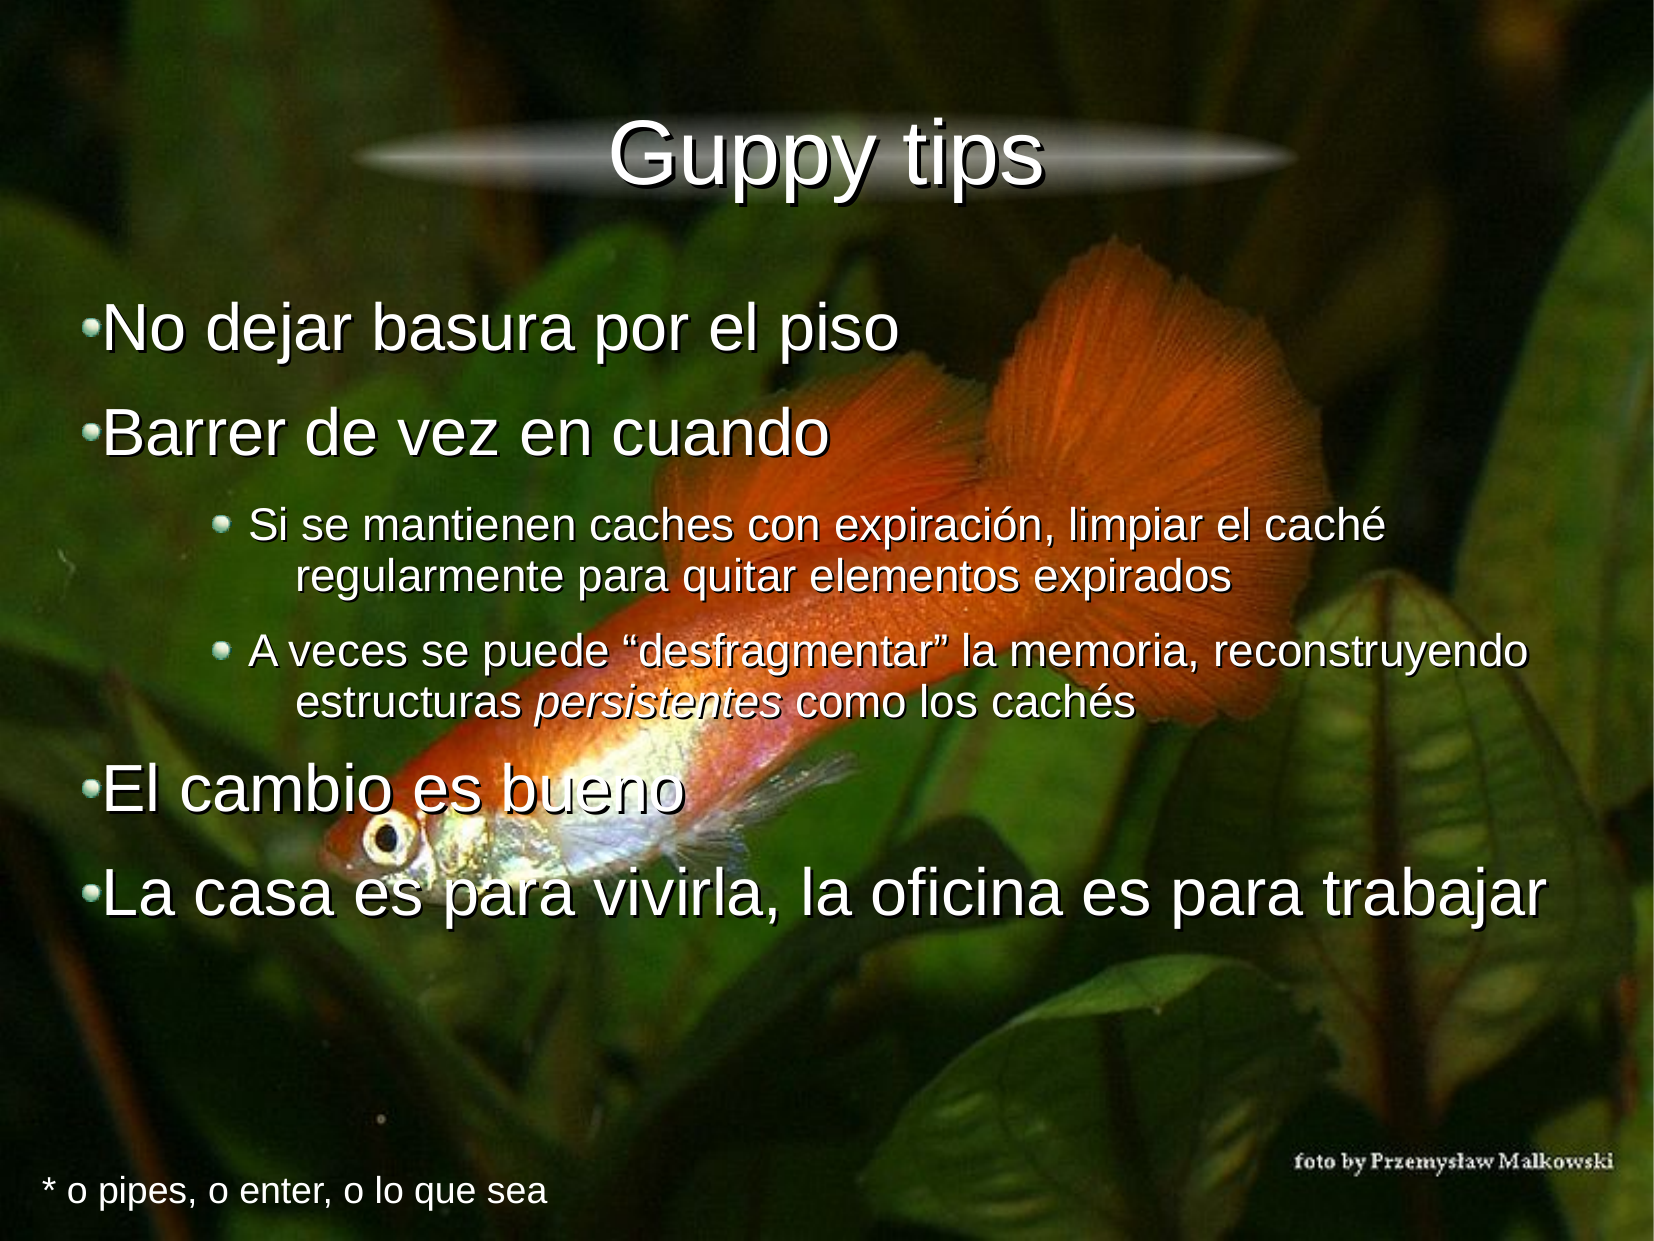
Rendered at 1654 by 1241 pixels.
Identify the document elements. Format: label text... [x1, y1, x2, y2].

list No dejar basura por el piso Barrer de vez en cuando Si se mantienen caches con expiración, limpiar el caché regularmente para quitar elementos expirados A veces se puede “desfragmentar” la memoria, reconstruyendo estructuras persistentes como los cachés El cambio es bueno La casa es para vivirla, la oficina es para trabajar [82, 290, 1571, 1094]
text_box * o pipes, o enter, o lo que sea [27, 1162, 563, 1220]
picture [0, 0, 1654, 1241]
title Guppy tips [82, 49, 1571, 257]
